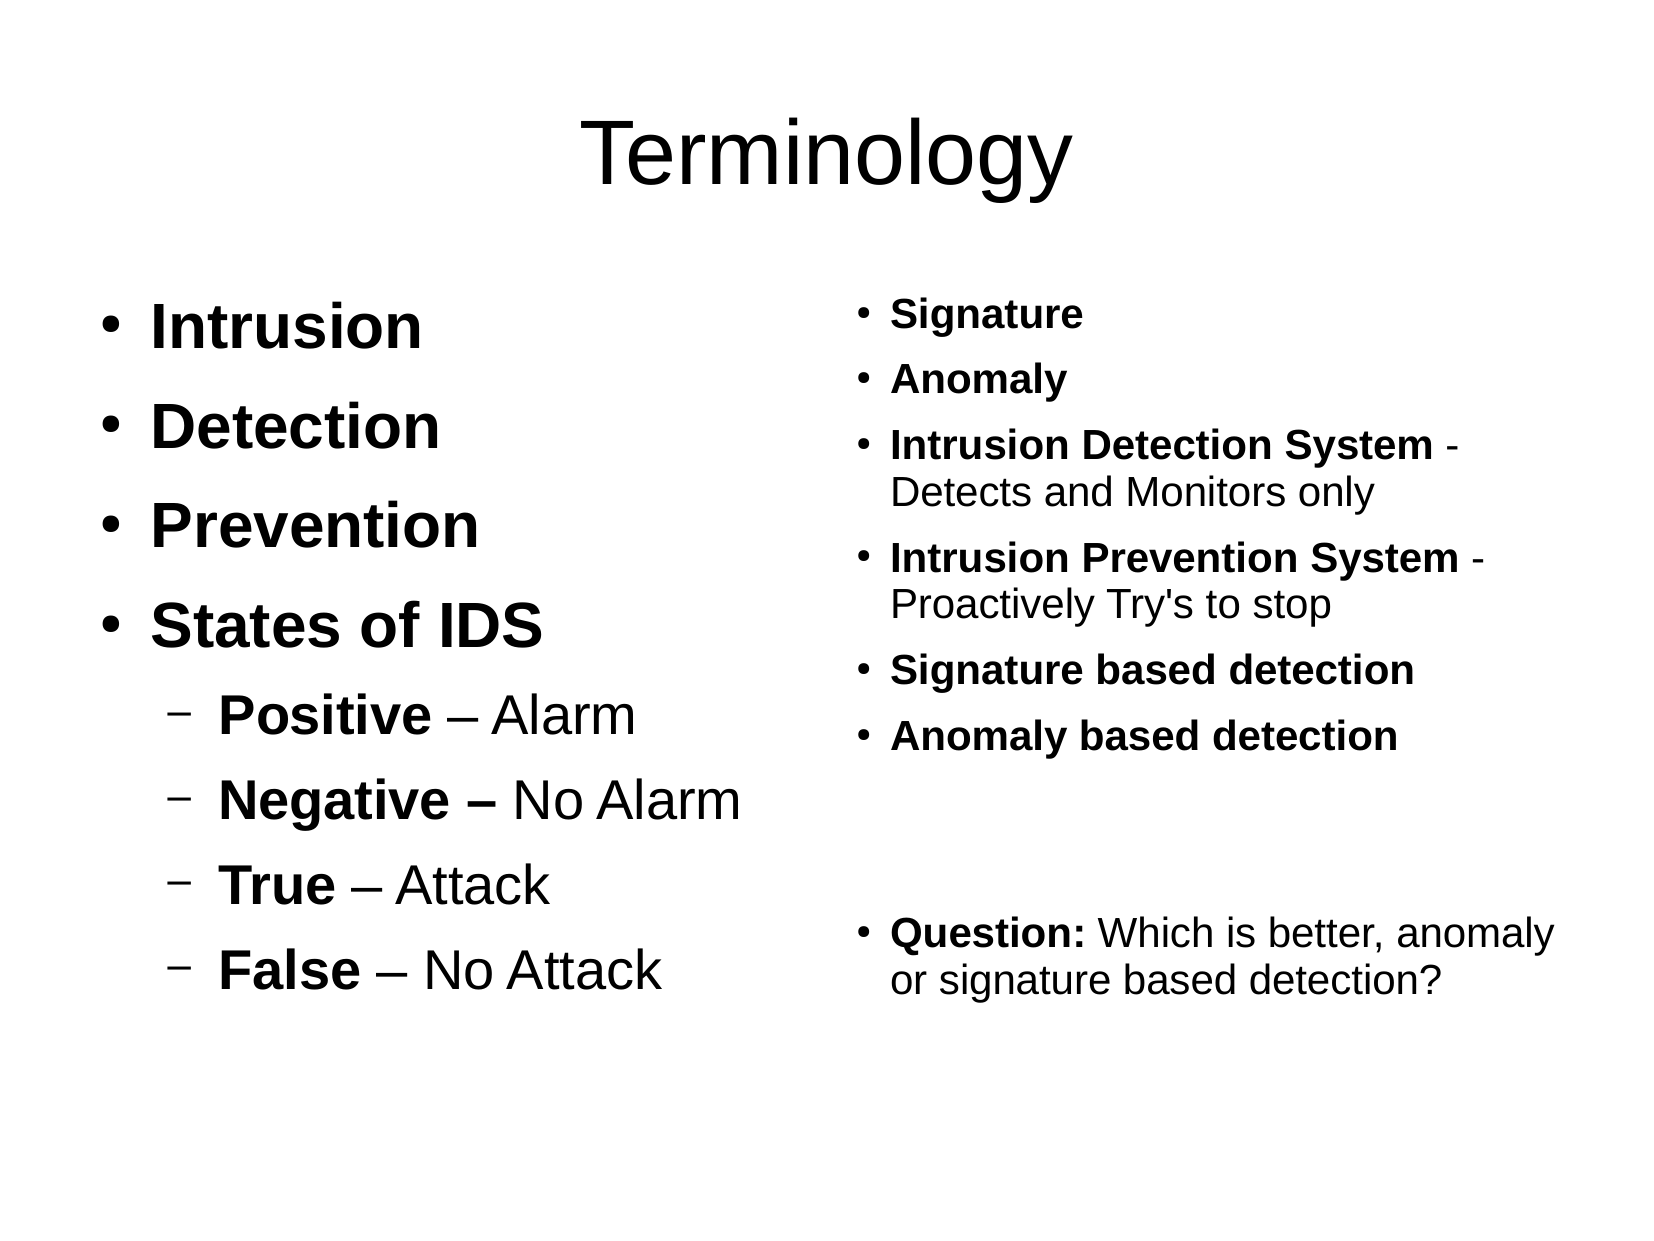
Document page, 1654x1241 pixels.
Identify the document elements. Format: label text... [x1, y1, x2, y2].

list Signature Anomaly Intrusion Detection System - Detects and Monitors only Intrusion Prevention System - Proactively Try's to stop Signature based detection Anomaly based detection Question: Which is better, anomaly or signature based detection? [845, 290, 1572, 1010]
title Terminology [82, 49, 1571, 257]
list Intrusion Detection Prevention States of IDS Positive – Alarm Negative – No Alarm True – Attack False – No Attack [82, 290, 809, 1010]
